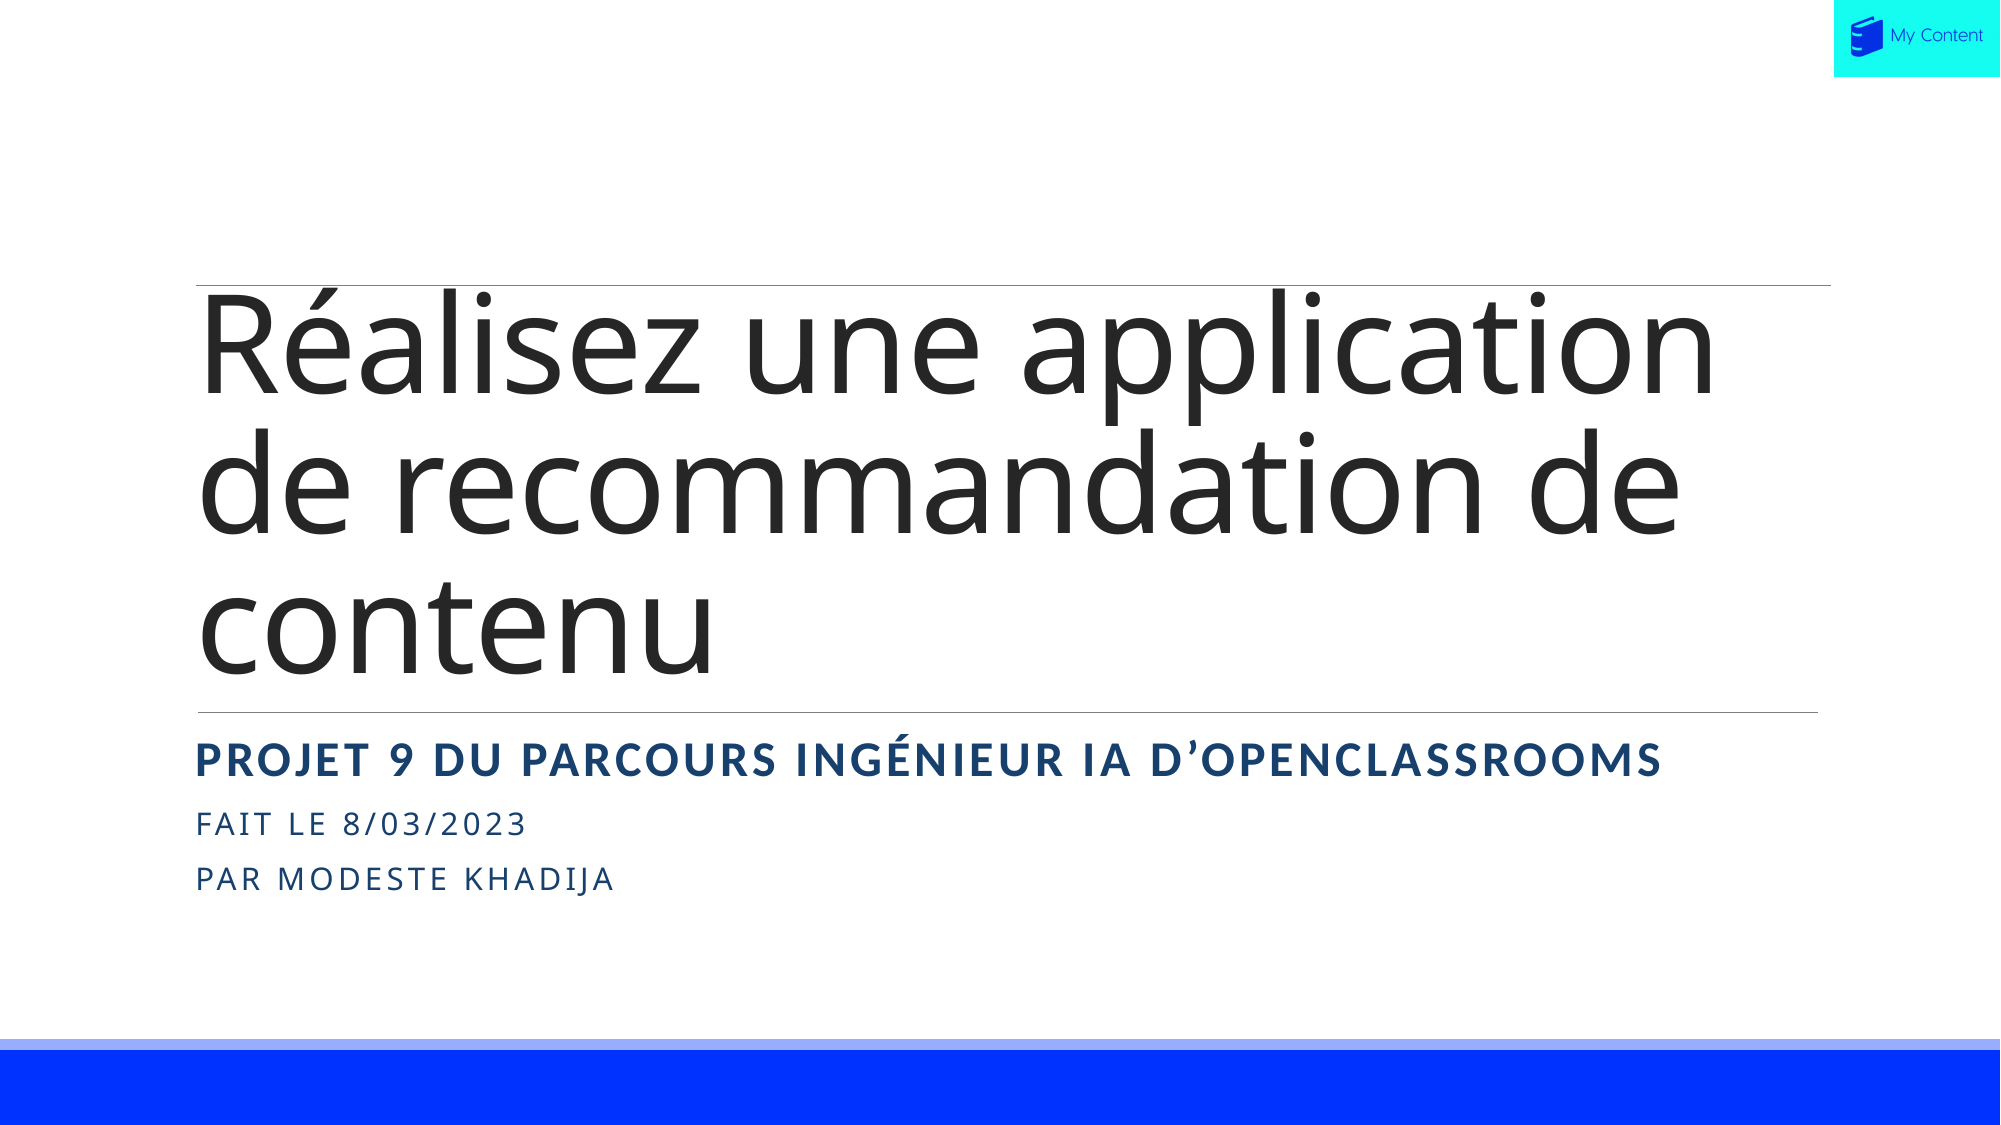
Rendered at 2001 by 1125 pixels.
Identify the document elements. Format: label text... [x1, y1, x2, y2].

title Réalisez une application de recommandation de contenu [180, 257, 1831, 710]
picture [1834, 0, 2000, 77]
subtitle Projet 9 du Parcours Ingénieur IA d’openclassrooms Fait le 8/03/2023 Par modeste khadija [180, 730, 1831, 919]
